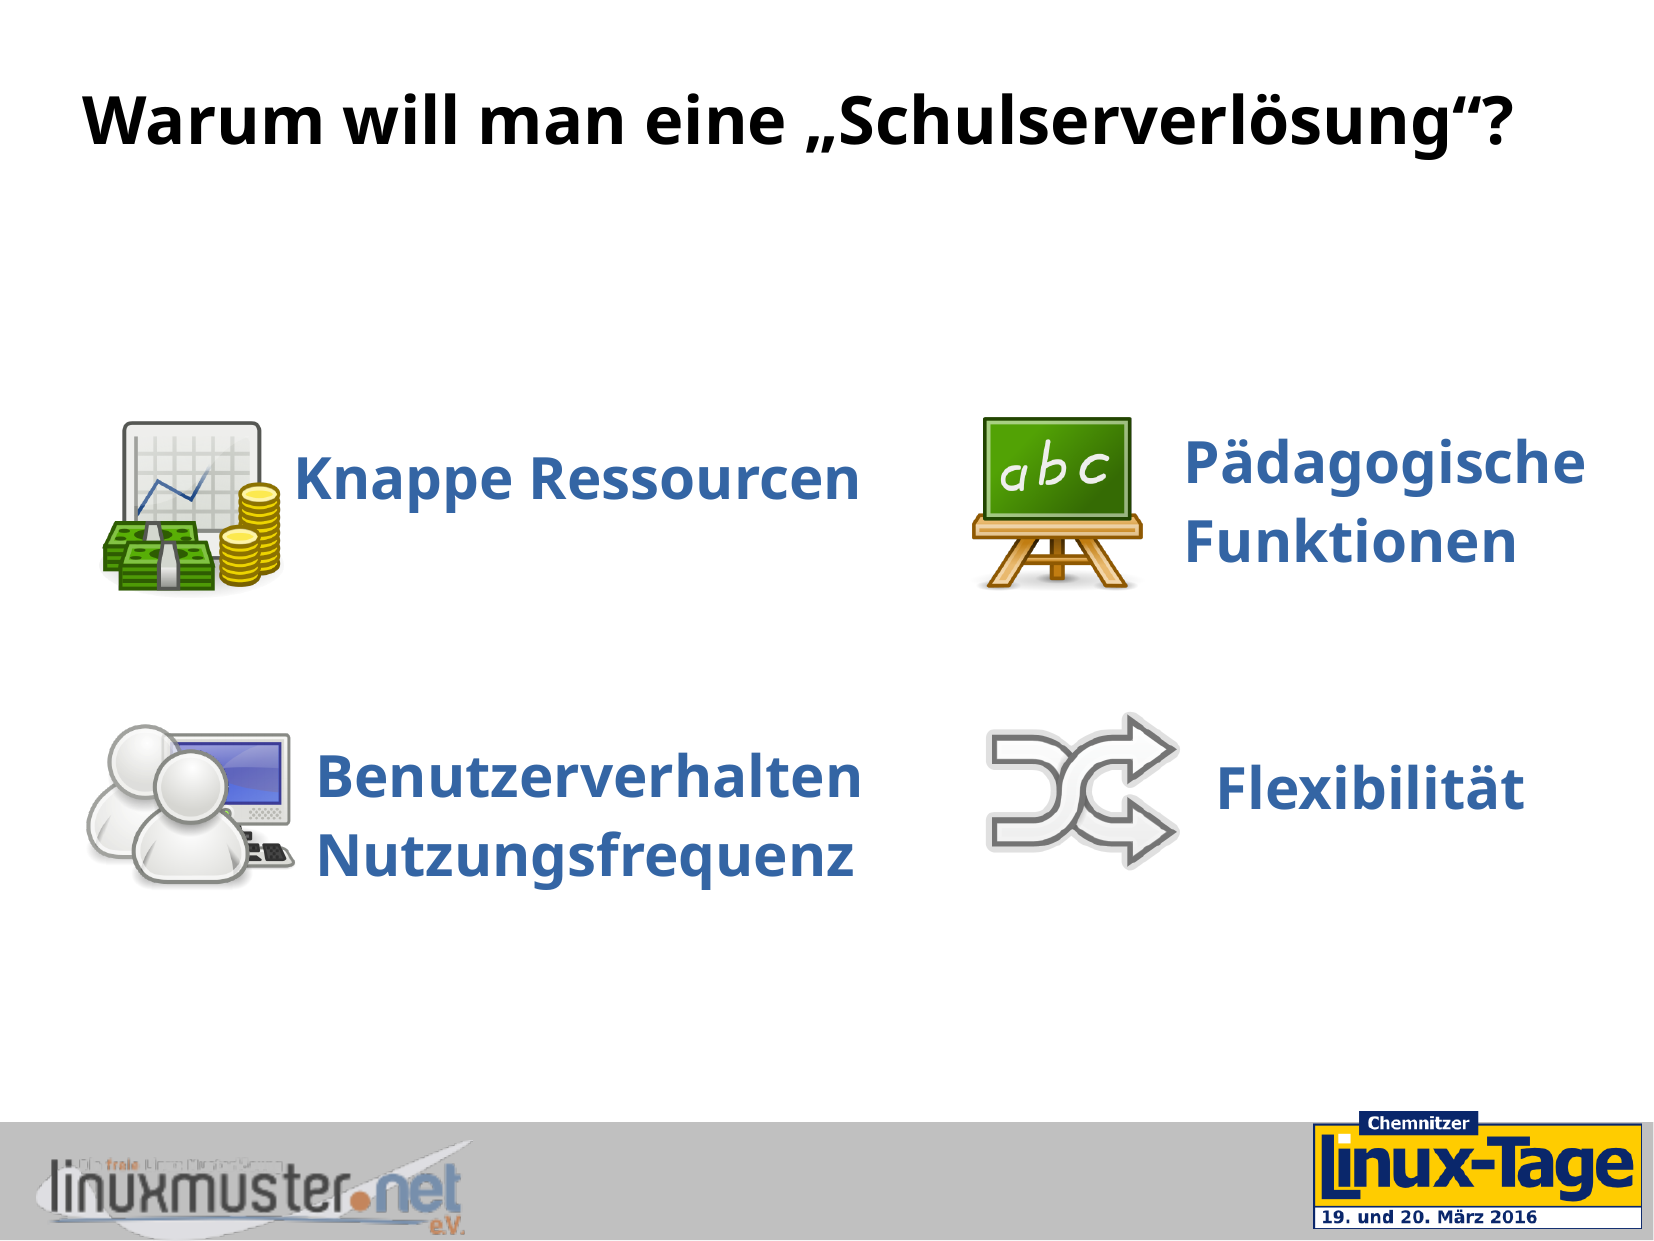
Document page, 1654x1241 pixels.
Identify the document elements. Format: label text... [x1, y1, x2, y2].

picture [99, 413, 284, 598]
picture [36, 1140, 473, 1241]
picture [70, 703, 296, 905]
picture [1313, 1111, 1642, 1229]
text_box Knappe Ressourcen [284, 429, 851, 511]
text_box Benutzerverhalten Nutzungsfrequenz [300, 727, 854, 875]
picture [968, 413, 1146, 591]
text_box Pädagogische Funktionen [1169, 413, 1596, 560]
text_box Flexibilität [1227, 739, 1536, 821]
picture [944, 646, 1227, 929]
title Warum will man eine „Schulserverlösung“? [82, 49, 1571, 189]
